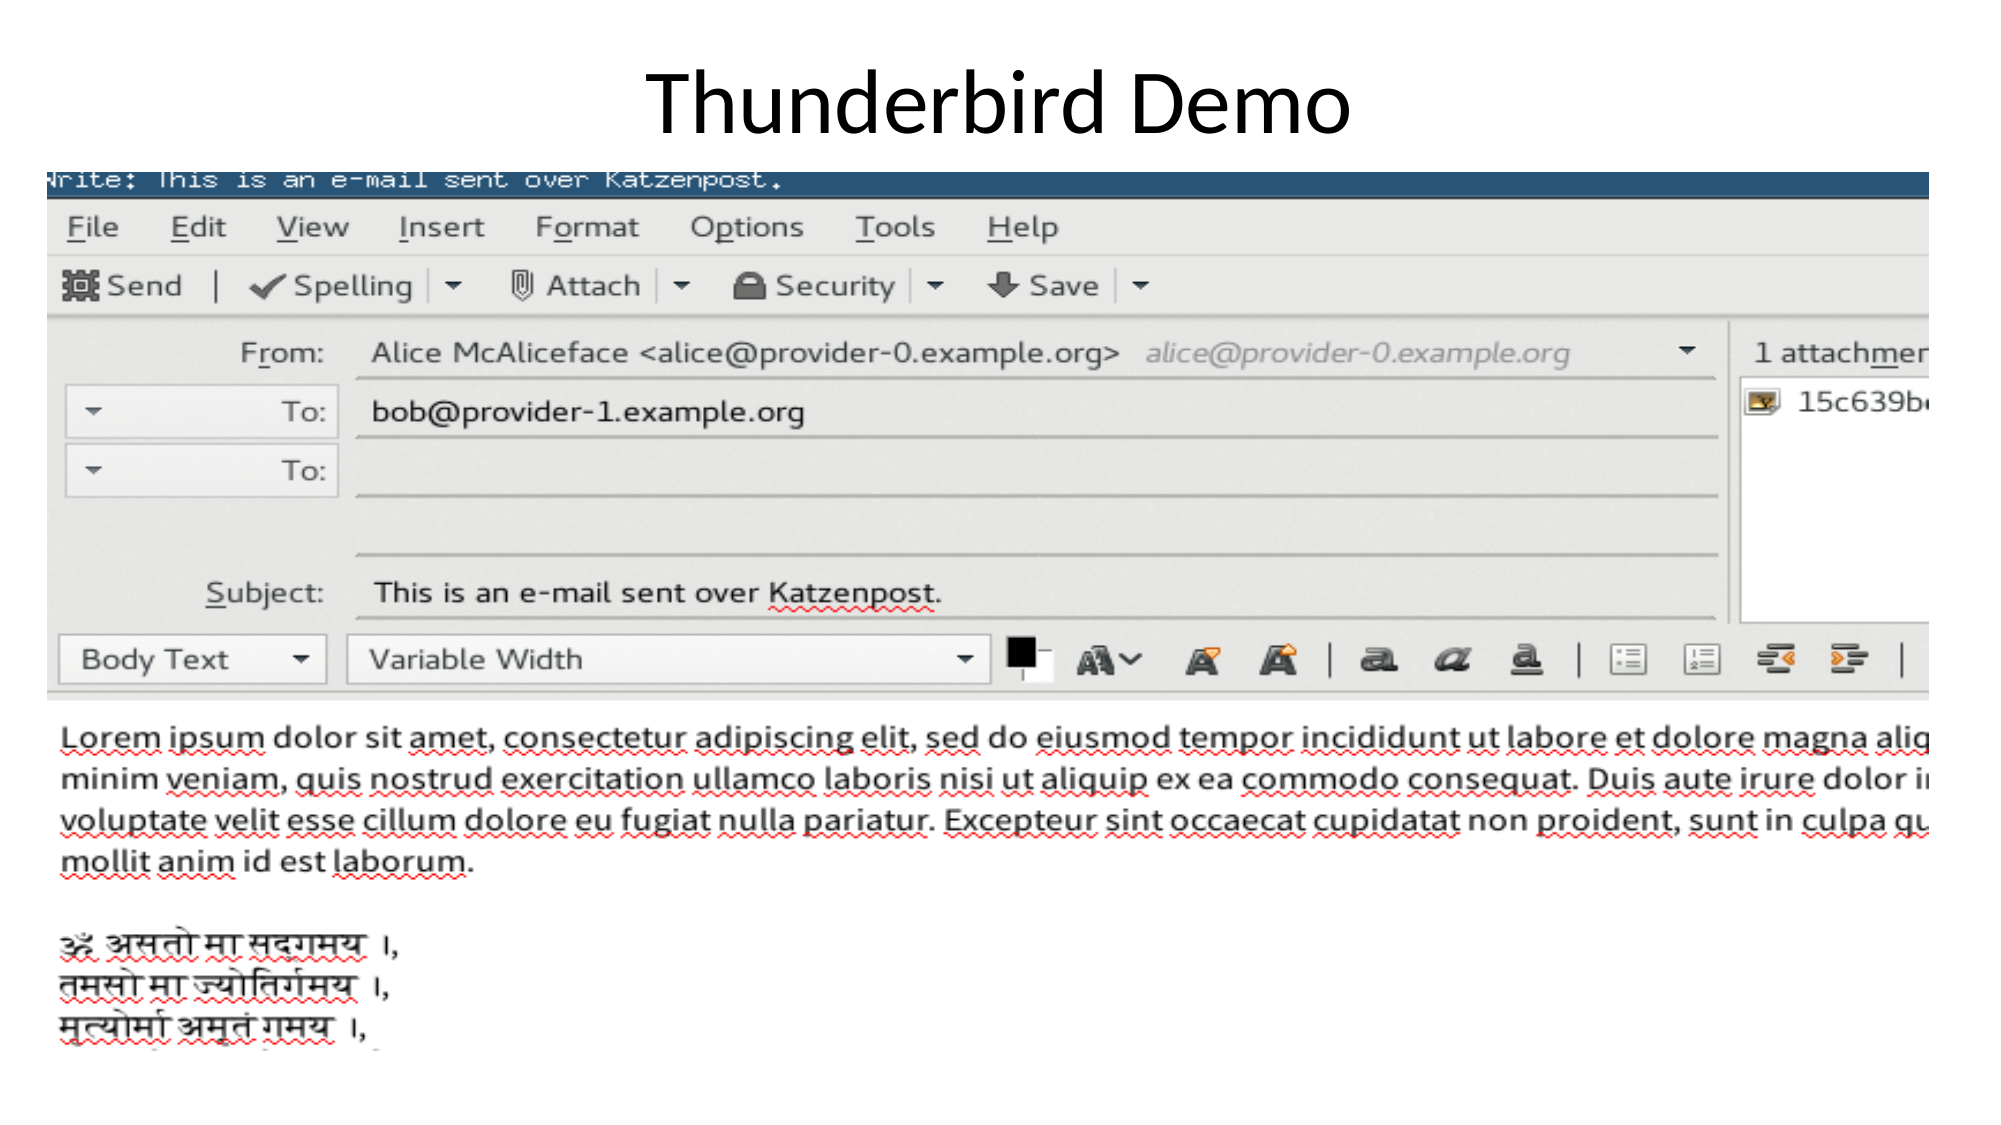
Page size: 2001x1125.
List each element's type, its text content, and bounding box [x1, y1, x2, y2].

text_box Thunderbird Demo [99, 3, 1900, 172]
picture [47, 172, 1929, 1051]
